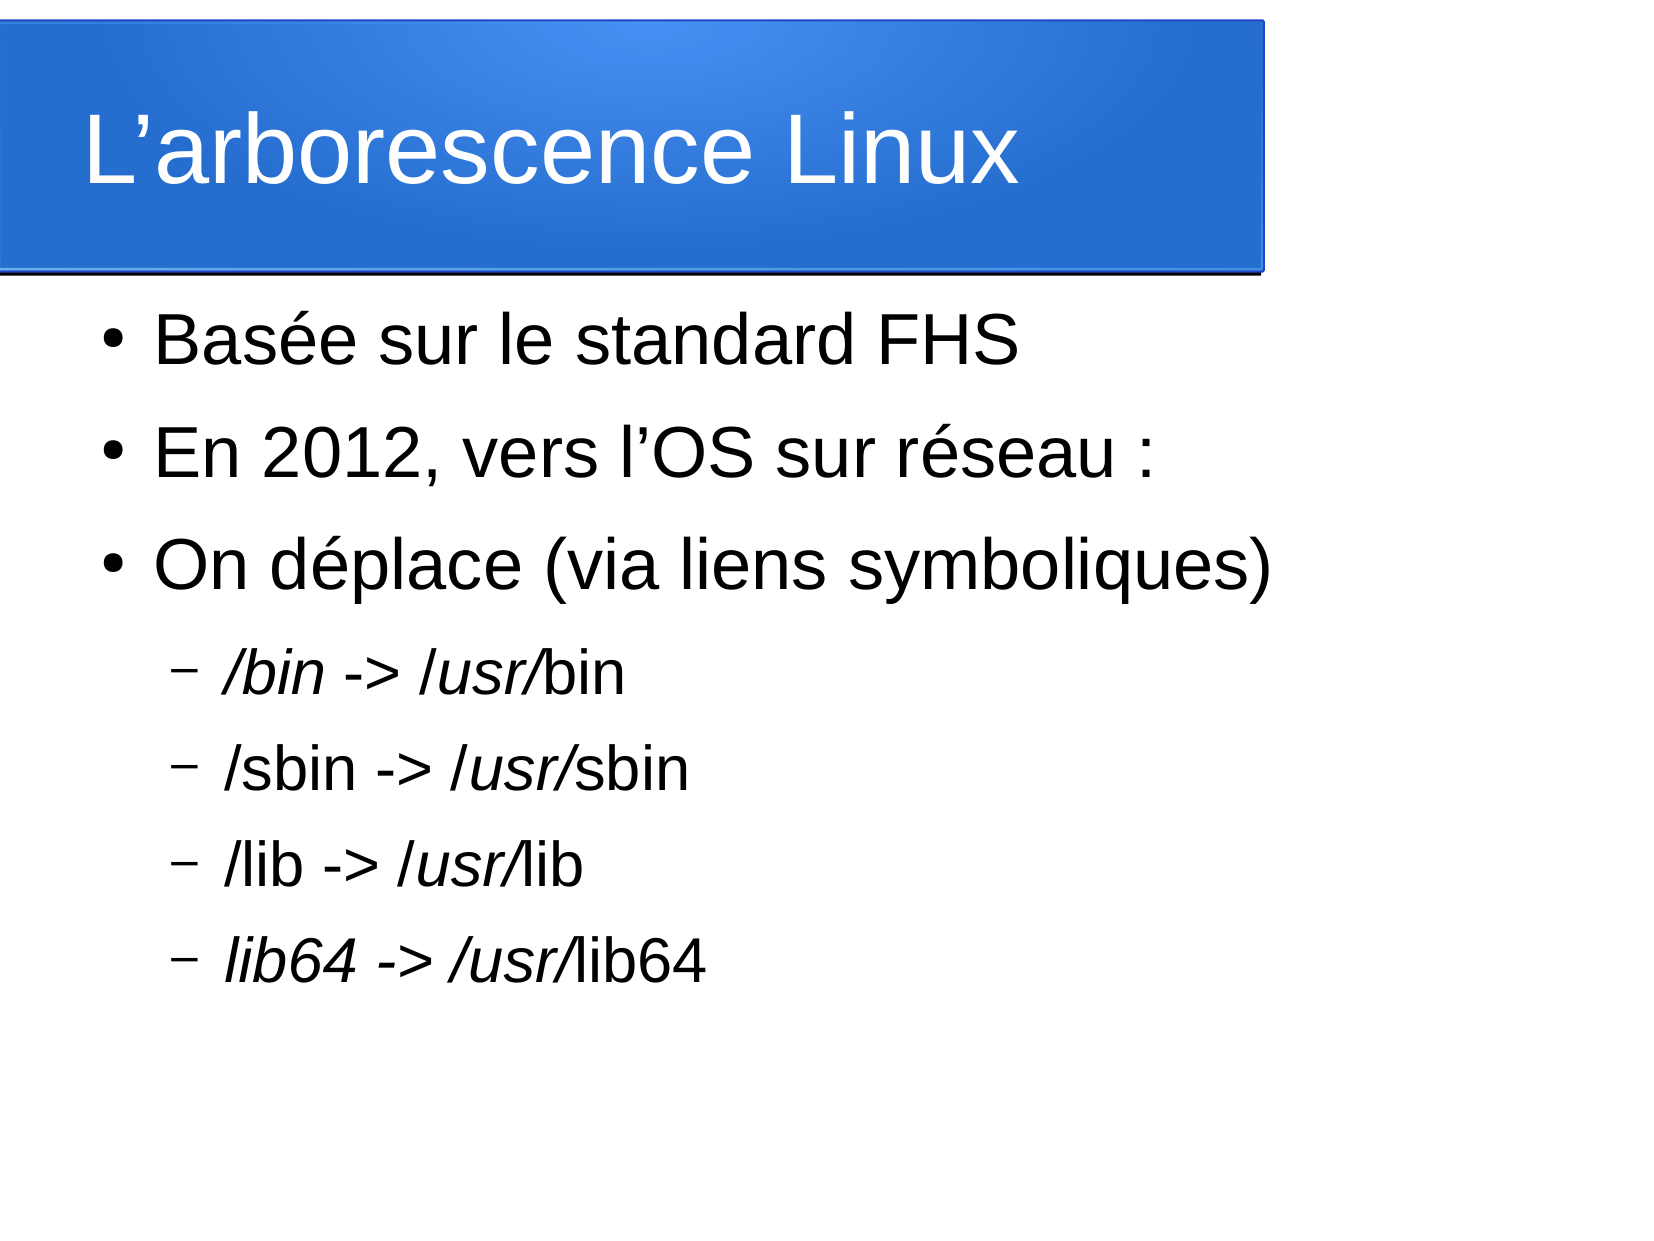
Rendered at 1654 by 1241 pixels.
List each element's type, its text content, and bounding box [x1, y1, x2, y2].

list Basée sur le standard FHS En 2012, vers l’OS sur réseau : On déplace (via liens symboliques) /bin -> /usr/bin /sbin -> /usr/sbin /lib -> /usr/lib lib64 -> /usr/lib64 [82, 299, 1571, 1019]
title L’arborescence Linux [82, 47, 1235, 252]
